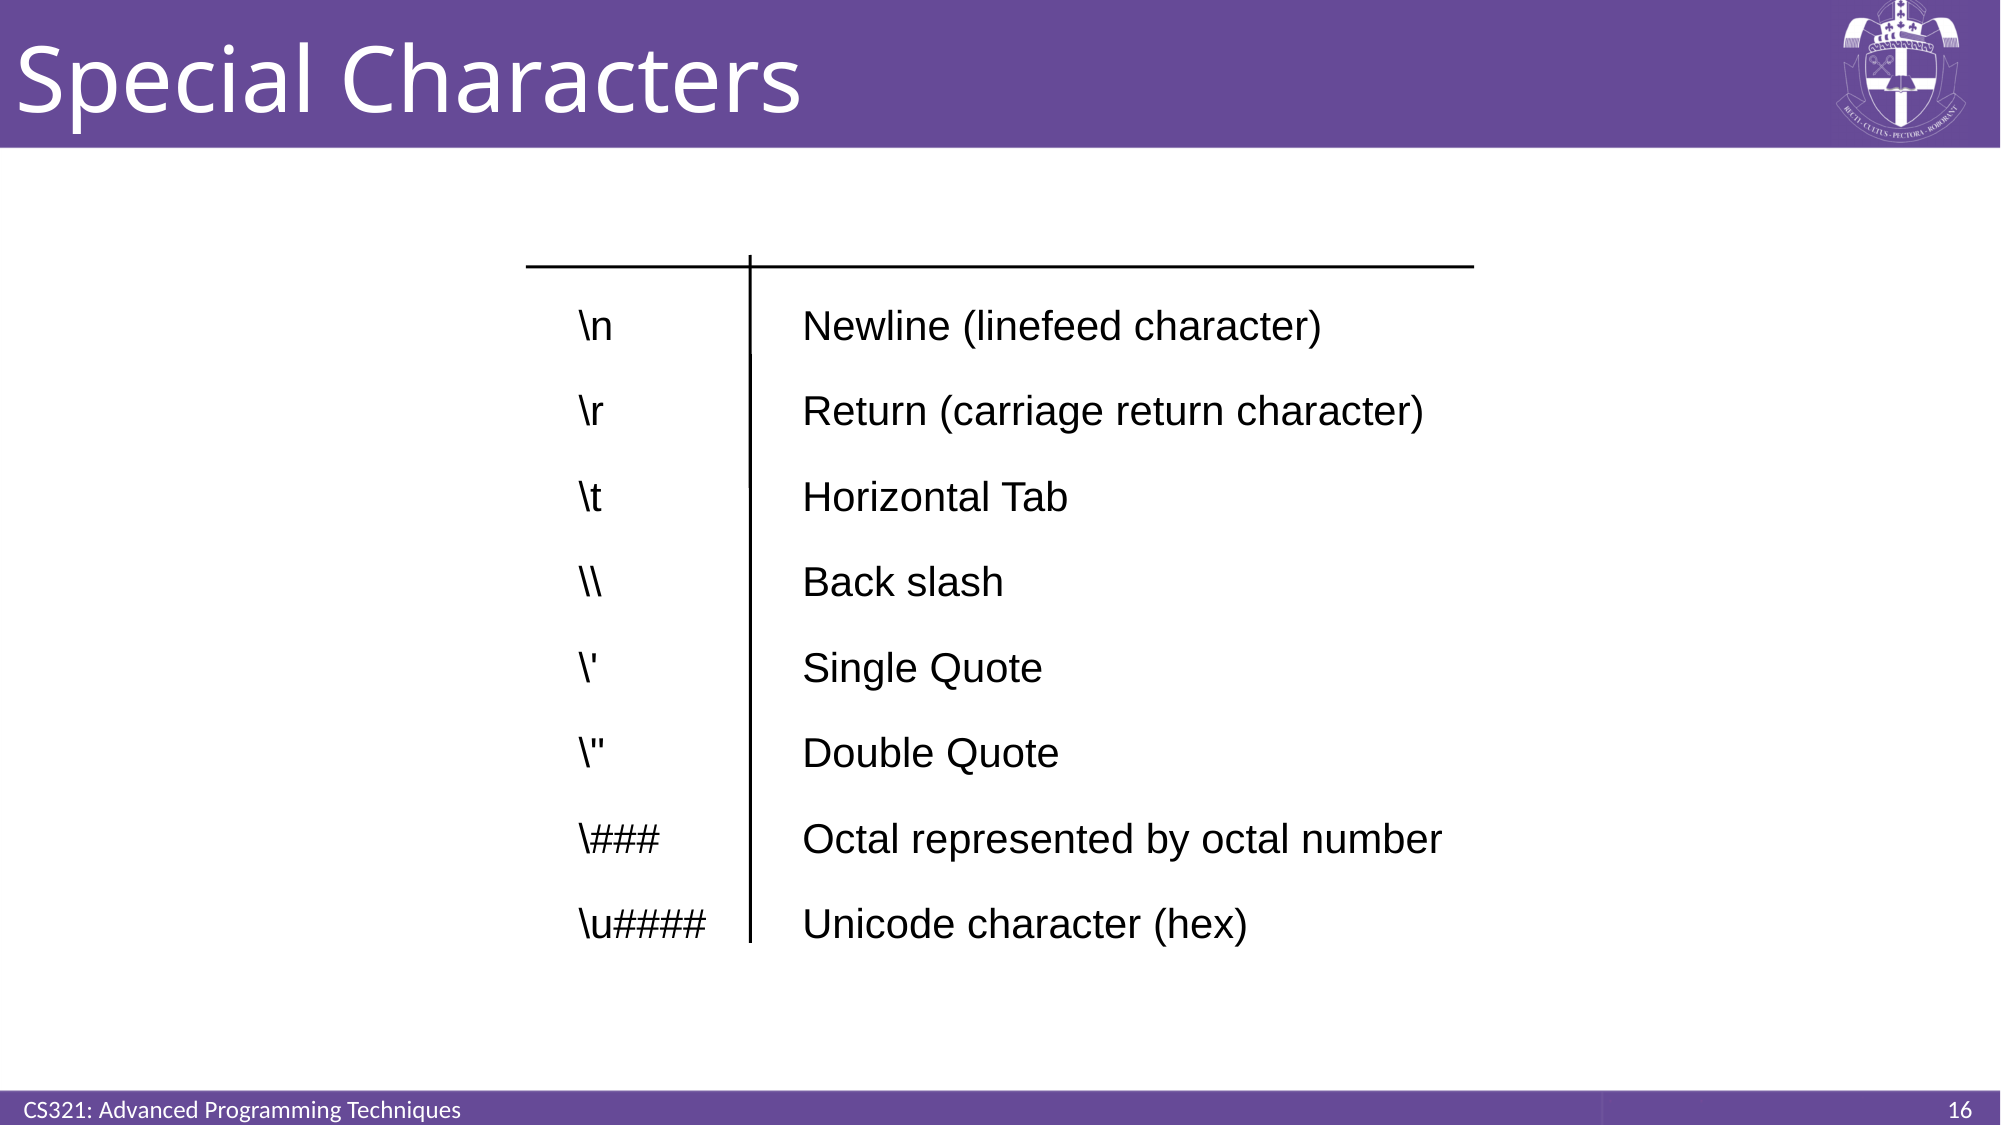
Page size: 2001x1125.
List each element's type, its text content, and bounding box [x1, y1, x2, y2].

text_box \n \r \t \\ \' \" \### \u#### [578, 298, 707, 947]
slide_number <number> [1862, 1078, 1994, 1125]
picture [0, 0, 2001, 1125]
title Special Characters [0, 0, 1725, 192]
text_box Newline (linefeed character) Return (carriage return character) Horizontal Tab Back slash Single Quote Double Quote Octal represented by octal number Unicode character (hex) [802, 298, 1444, 947]
